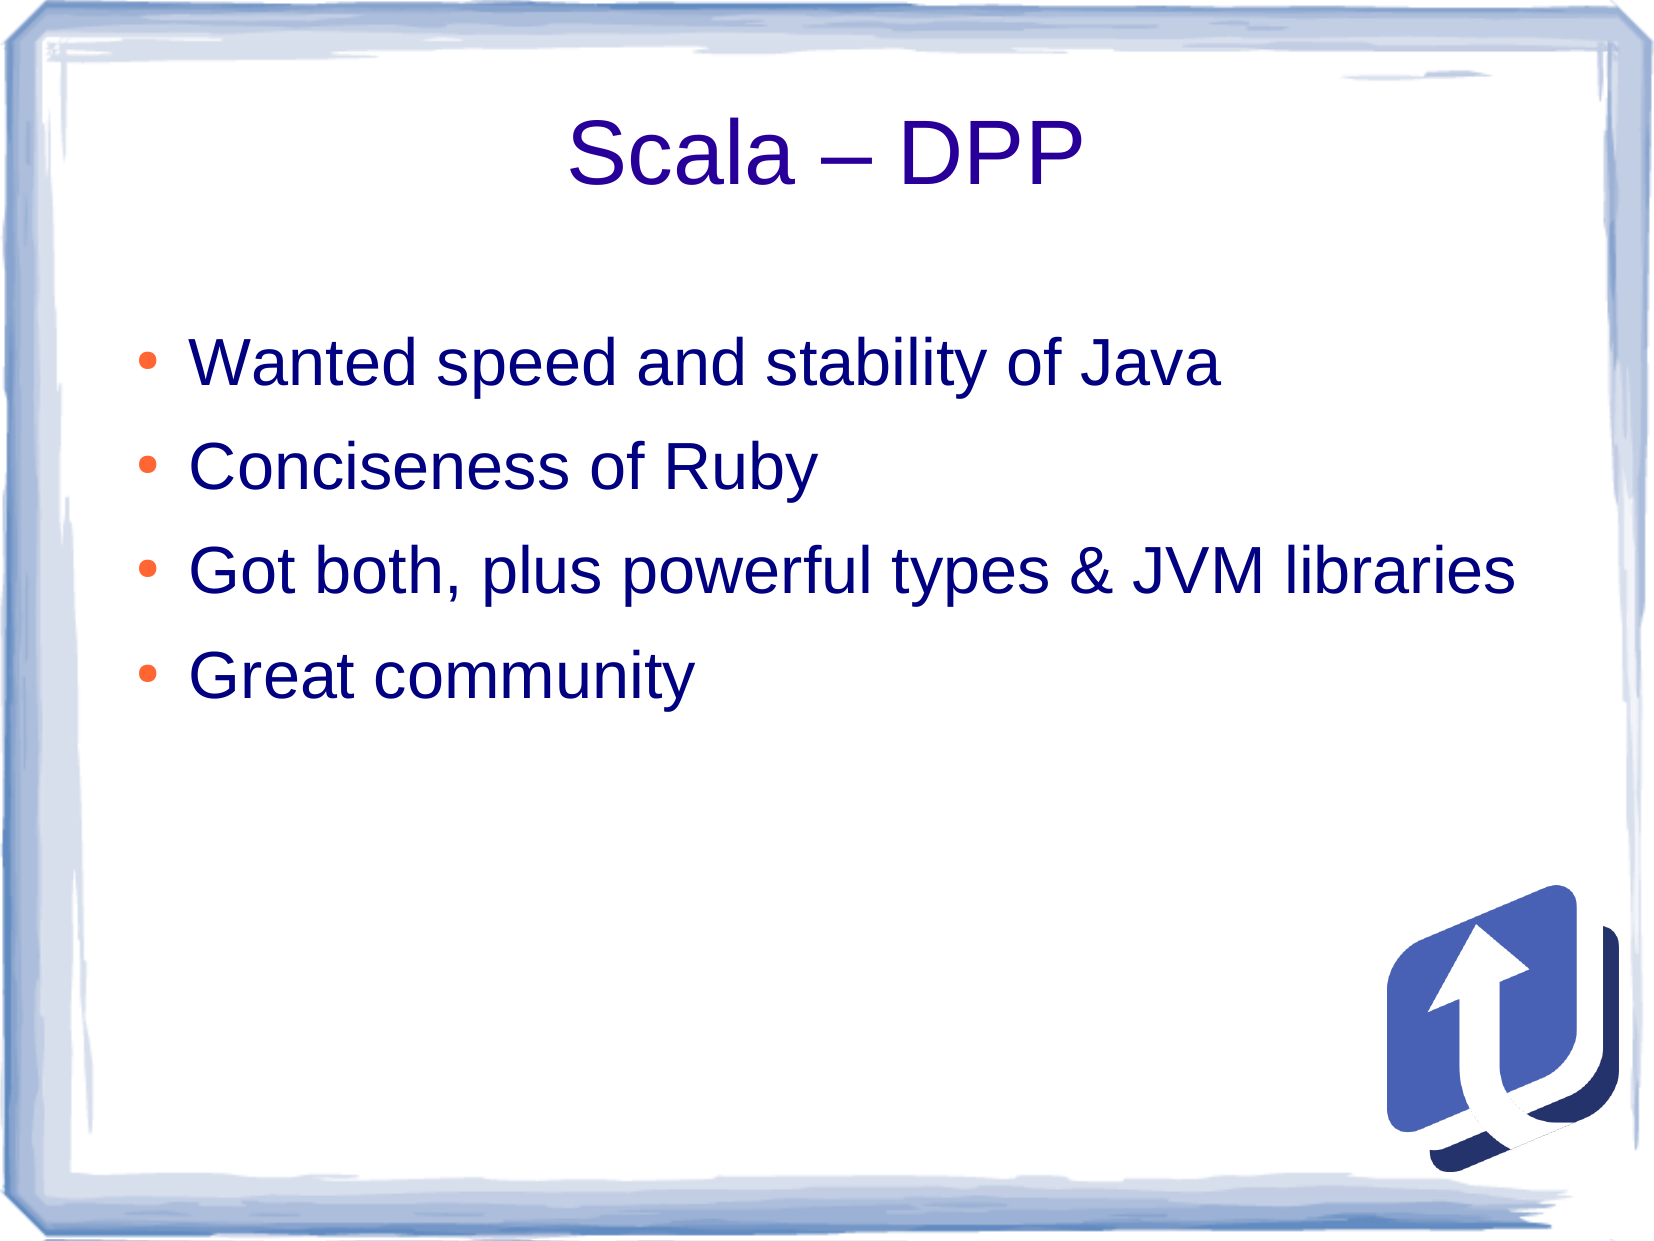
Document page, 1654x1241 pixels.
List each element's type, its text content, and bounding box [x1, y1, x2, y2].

list Wanted speed and stability of Java Conciseness of Ruby Got both, plus powerful types & JVM libraries Great community [118, 324, 1571, 1129]
picture [0, 0, 1654, 1241]
title Scala – DPP [82, 56, 1571, 250]
